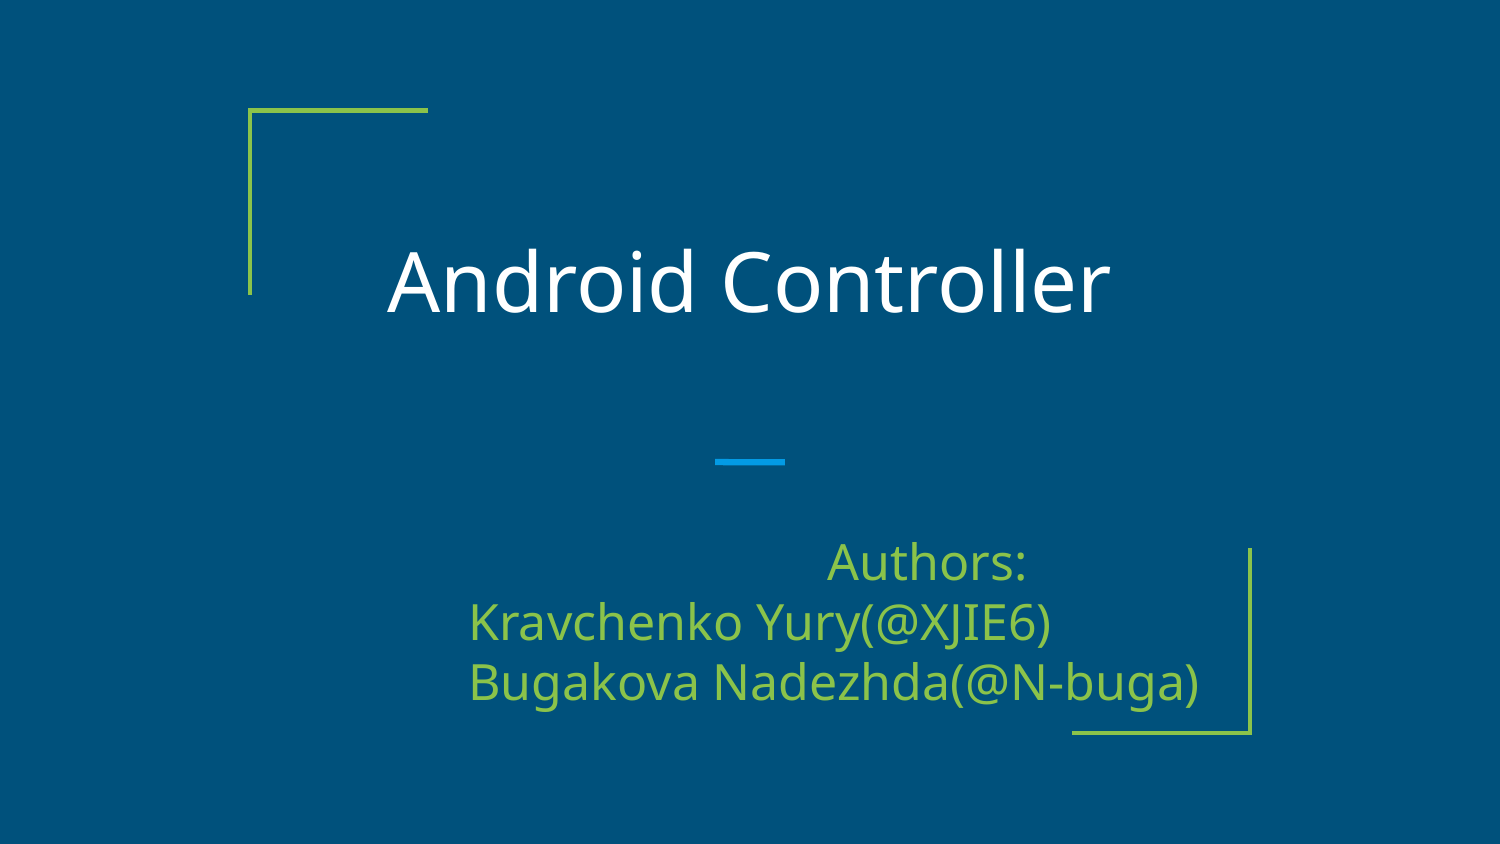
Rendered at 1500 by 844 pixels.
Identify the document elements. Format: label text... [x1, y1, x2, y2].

subtitle Authors: Kravchenko Yury(@XJIE6) Bugakova Nadezhda(@N-buga) [453, 515, 1402, 737]
title Android Controller [275, 105, 1225, 345]
